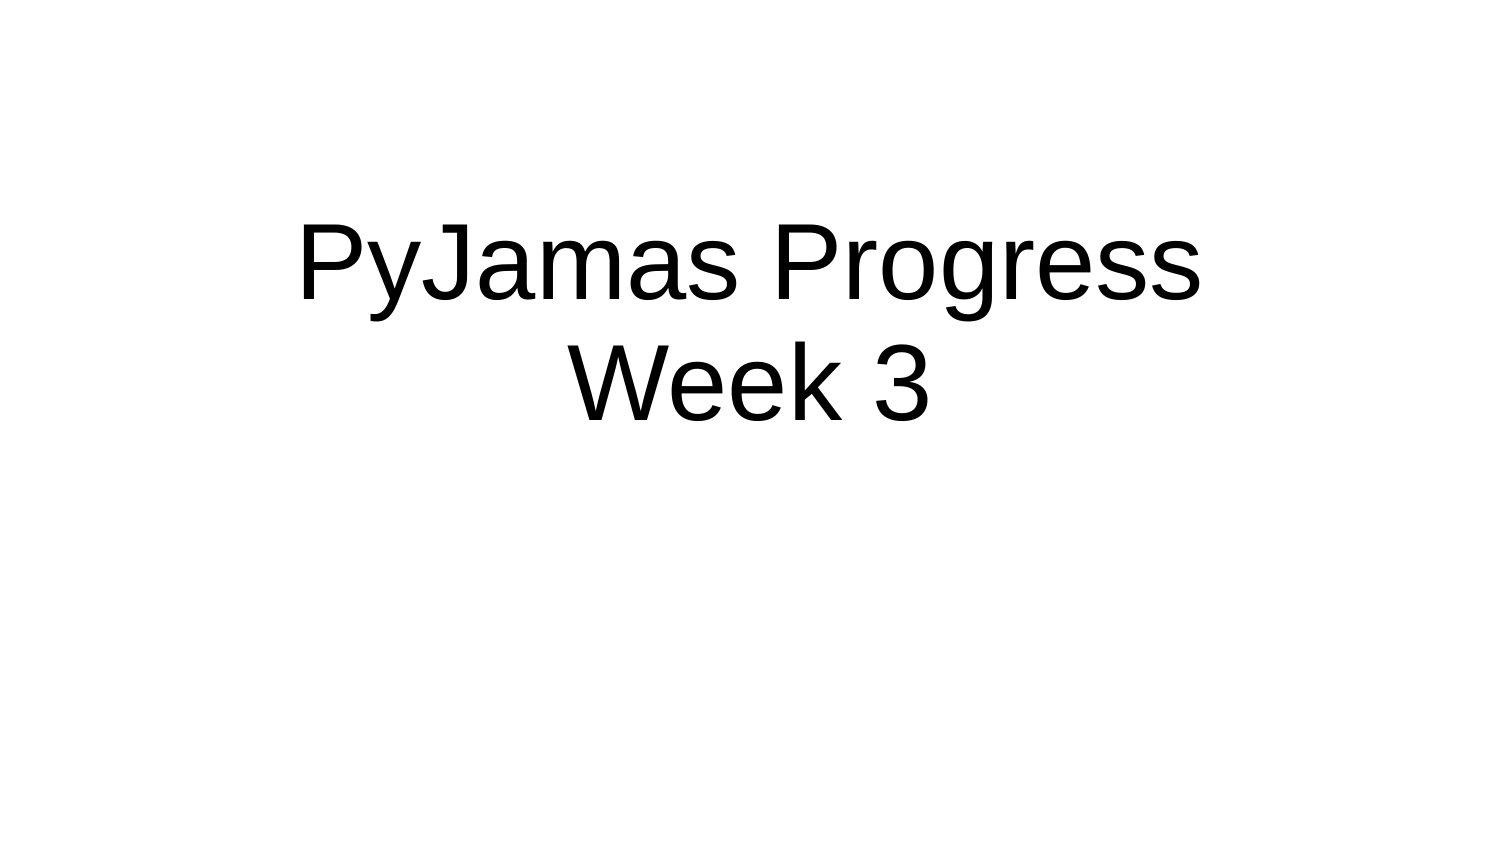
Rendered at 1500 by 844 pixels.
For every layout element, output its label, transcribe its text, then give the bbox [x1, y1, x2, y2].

title PyJamas Progress Week 3 [51, 122, 1449, 459]
